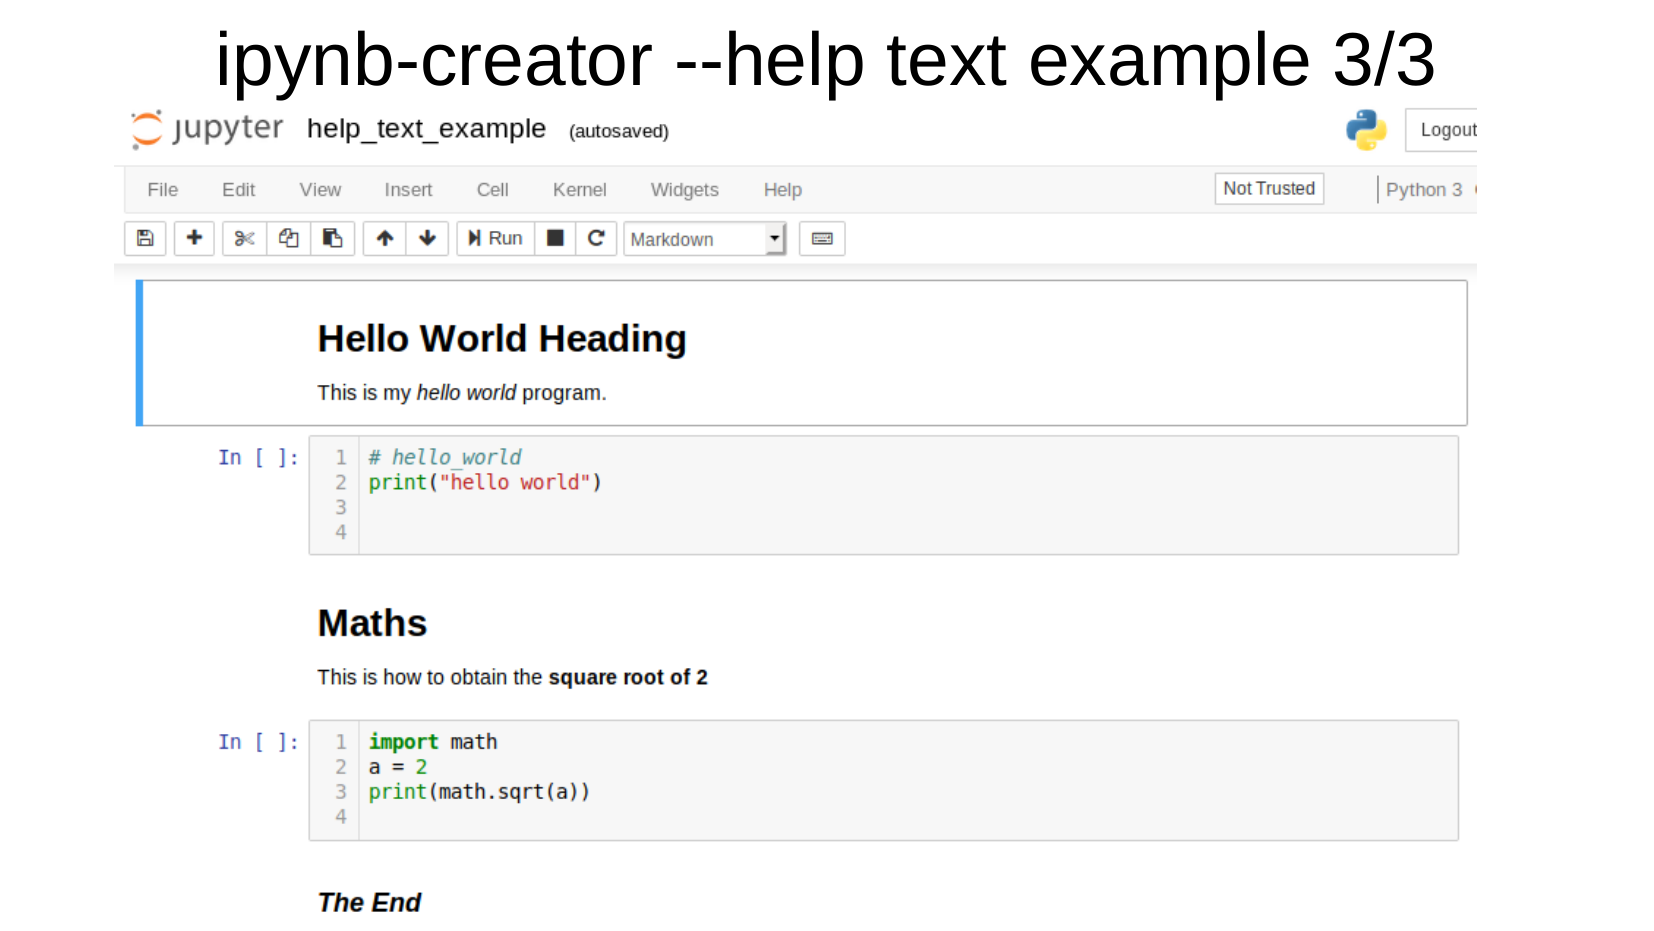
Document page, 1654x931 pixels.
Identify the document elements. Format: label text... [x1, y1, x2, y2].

picture [114, 101, 1477, 931]
title ipynb-creator --help text example 3/3 [82, 13, 1571, 107]
